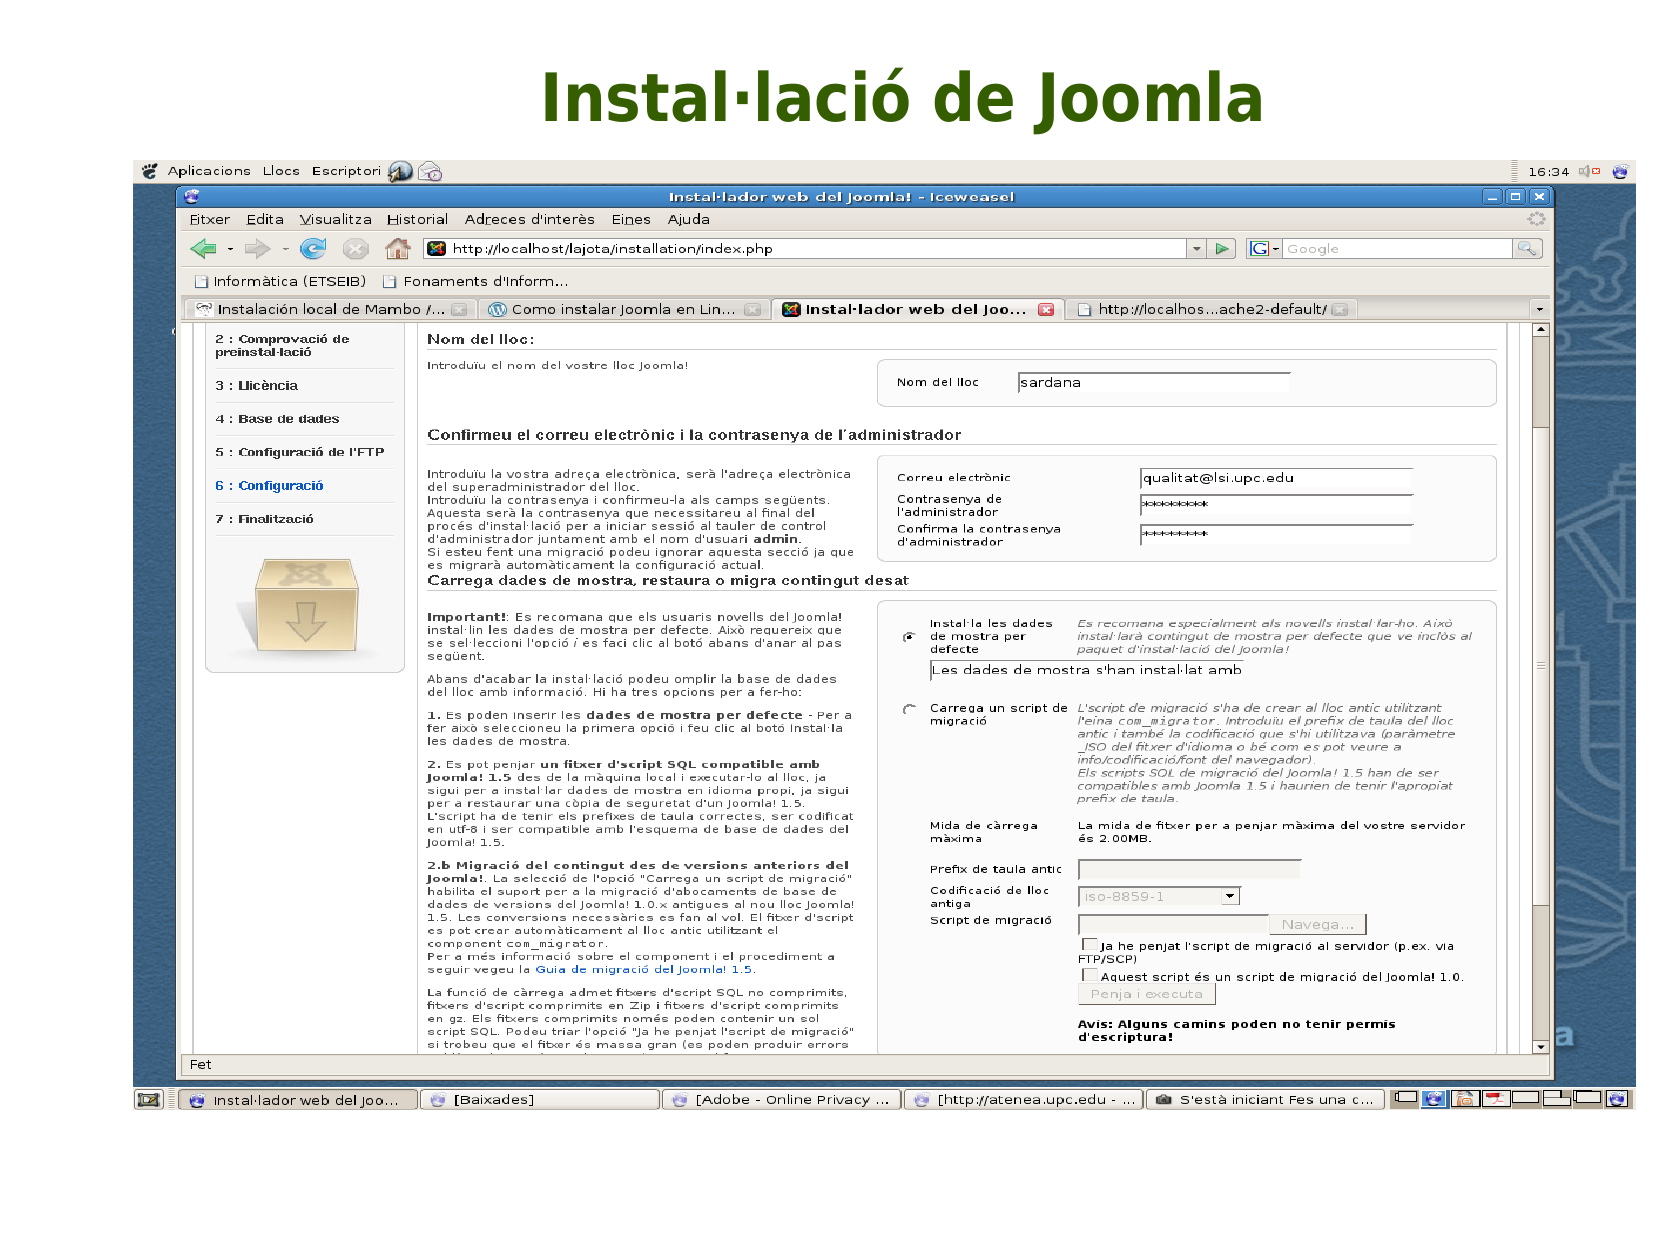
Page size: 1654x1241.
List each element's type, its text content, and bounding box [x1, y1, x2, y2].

picture [133, 160, 1636, 1110]
title Instal·lació de Joomla [159, 49, 1648, 148]
